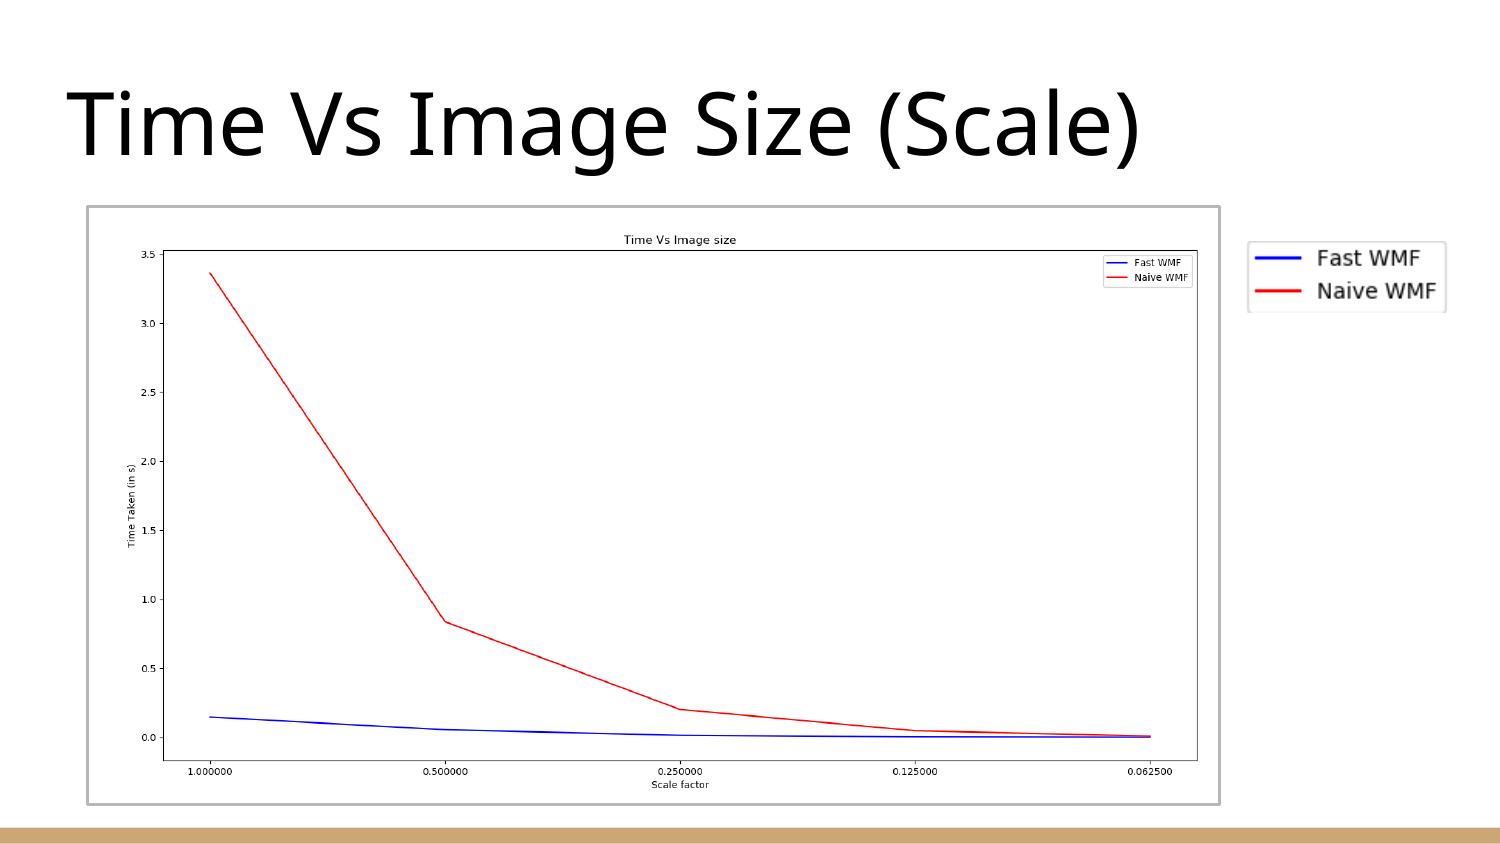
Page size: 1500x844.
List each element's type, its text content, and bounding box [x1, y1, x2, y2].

title Time Vs Image Size (Scale) [51, 51, 1449, 189]
picture [1246, 241, 1450, 313]
picture [88, 207, 1219, 803]
